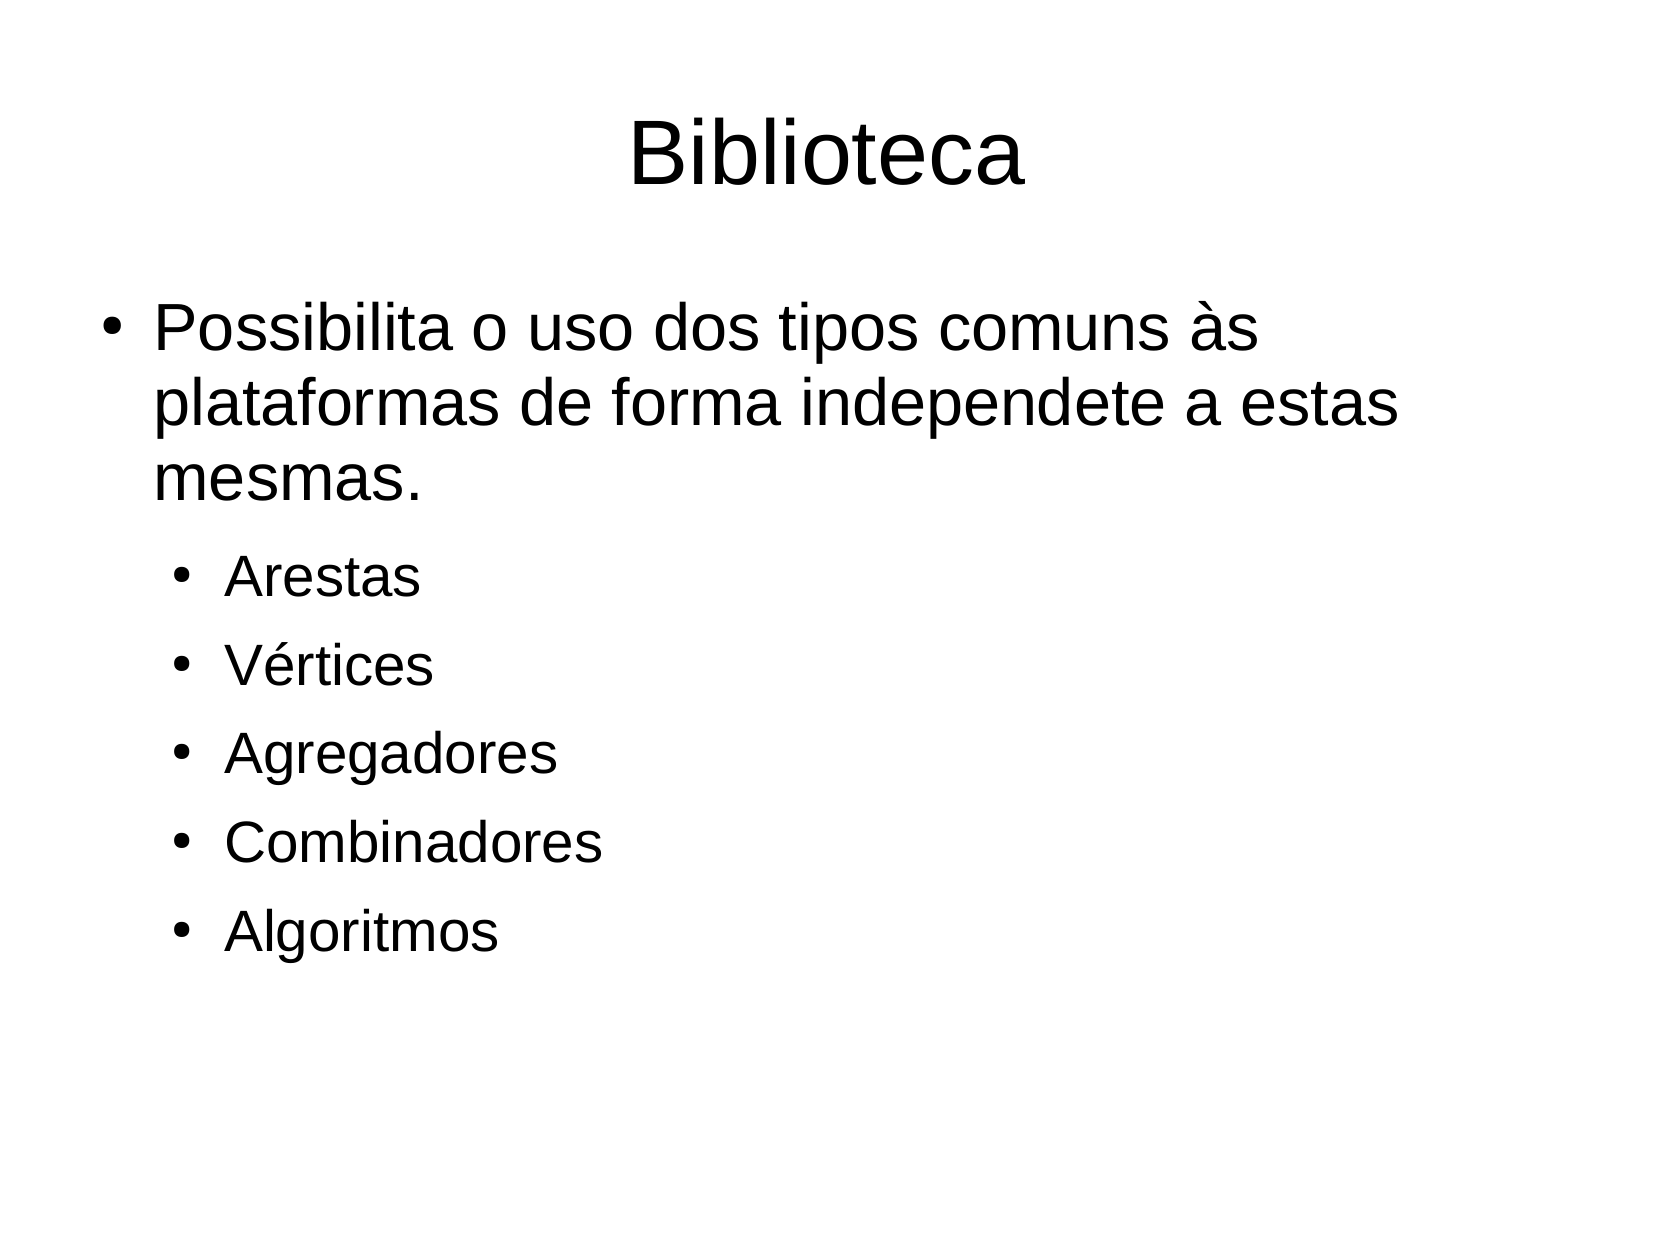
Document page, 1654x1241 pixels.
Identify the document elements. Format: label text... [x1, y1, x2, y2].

title Biblioteca [82, 49, 1571, 257]
list Possibilita o uso dos tipos comuns às plataformas de forma independete a estas mesmas. Arestas Vértices Agregadores Combinadores Algoritmos [82, 290, 1571, 1010]
